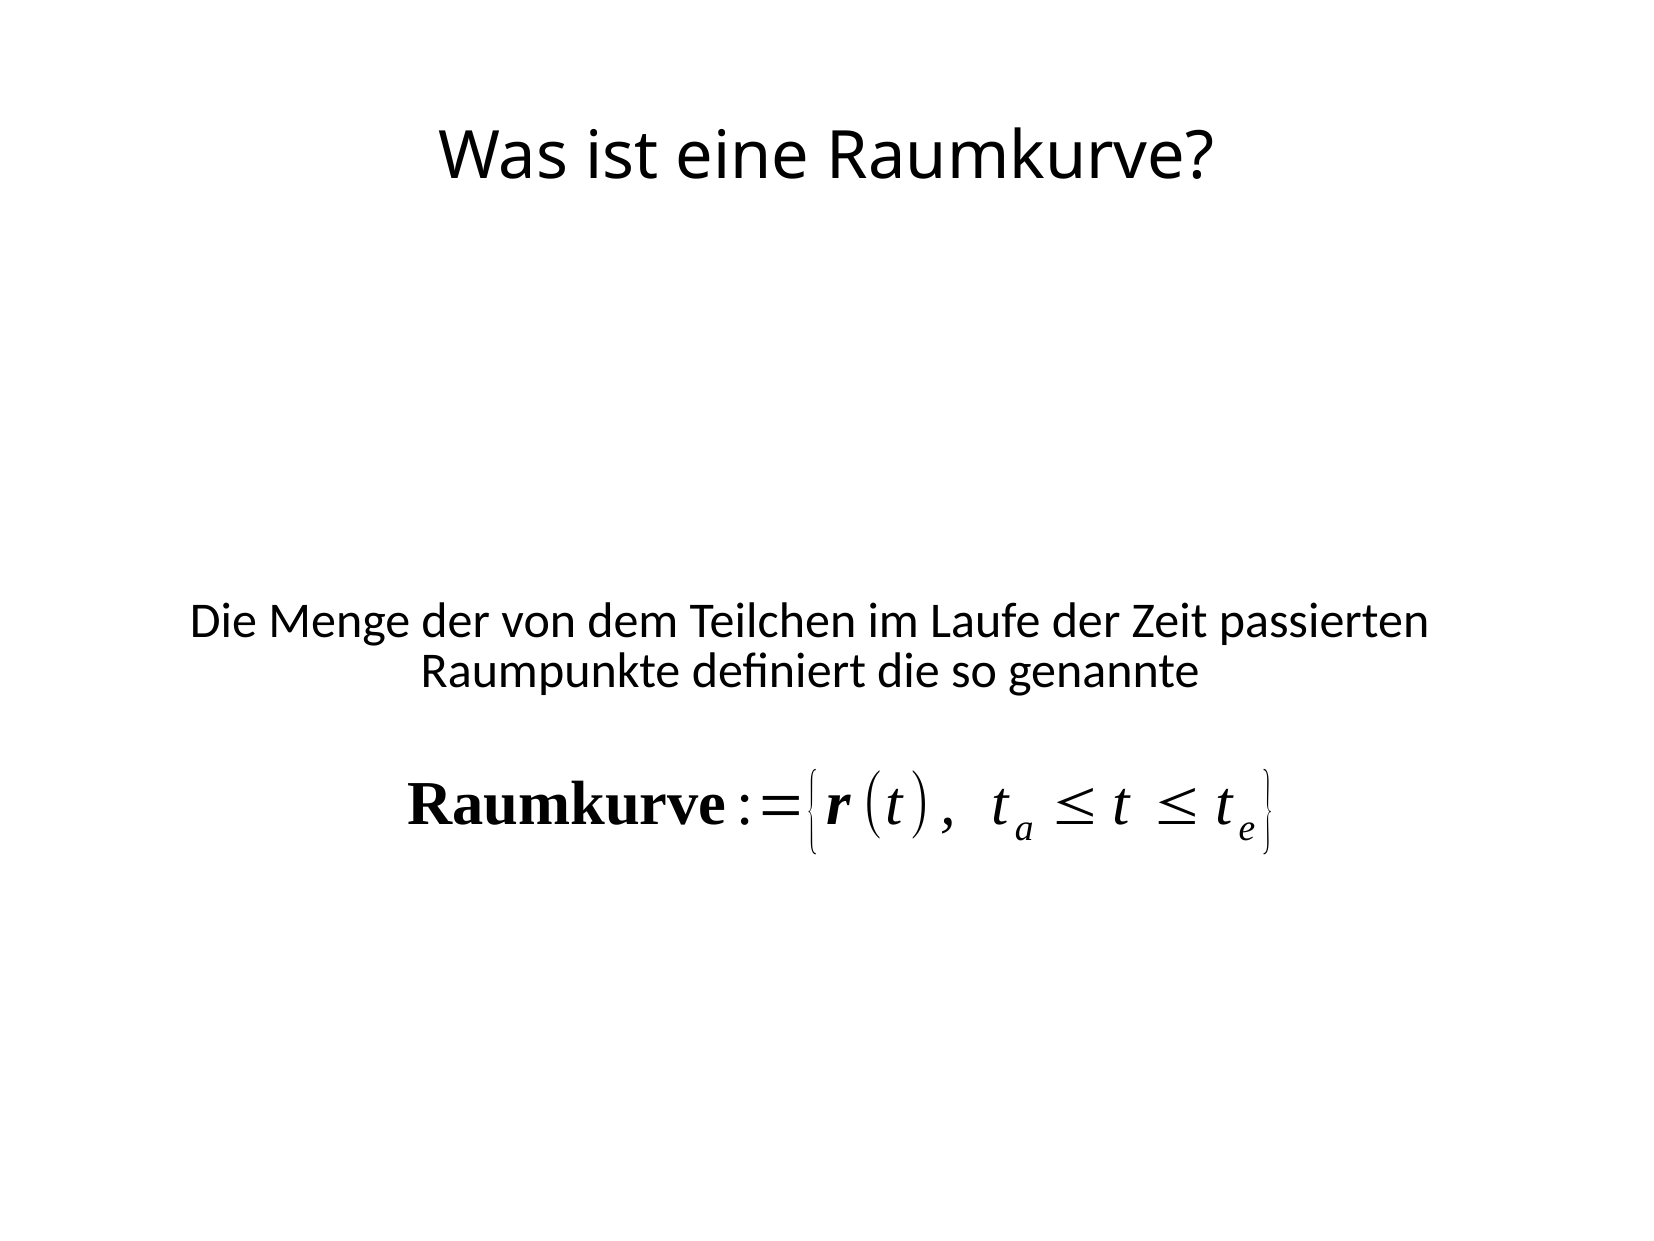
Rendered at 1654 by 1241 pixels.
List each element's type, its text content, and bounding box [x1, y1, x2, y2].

subtitle Die Menge der von dem Teilchen im Laufe der Zeit passierten Raumpunkte definiert die so genannte [82, 290, 1538, 1010]
chart [391, 765, 1295, 855]
title Was ist eine Raumkurve? [82, 49, 1571, 257]
